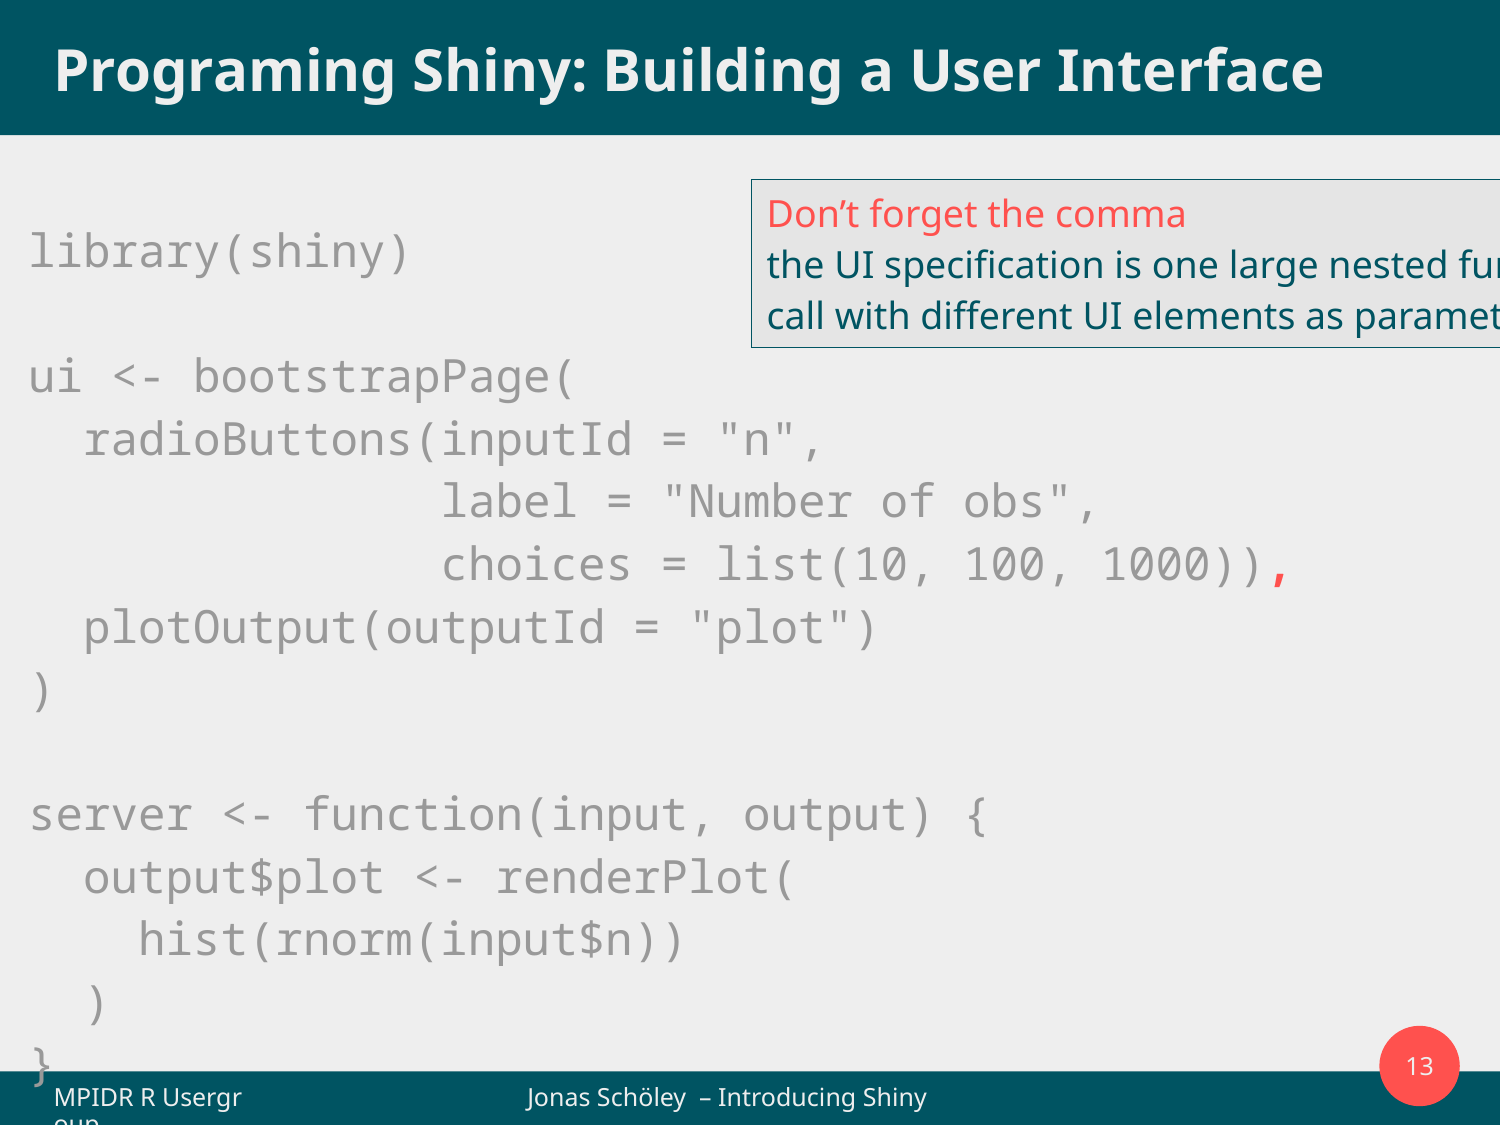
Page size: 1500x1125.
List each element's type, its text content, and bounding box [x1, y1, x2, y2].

text_box library(shiny) ui <- bootstrapPage( radioButtons(inputId = "n", label = "Number of obs", choices = list(10, 100, 1000)), plotOutput(outputId = "plot") ) server <- function(input, output) { output$plot <- renderPlot( hist(rnorm(input$n)) ) } shinyApp(ui = ui, server = server) [13, 211, 1484, 959]
text_box Don’t forget the comma the UI specification is one large nested function call with different UI elements as parameters [751, 179, 1483, 344]
title Programing Shiny: Building a User Interface [53, 0, 1447, 141]
